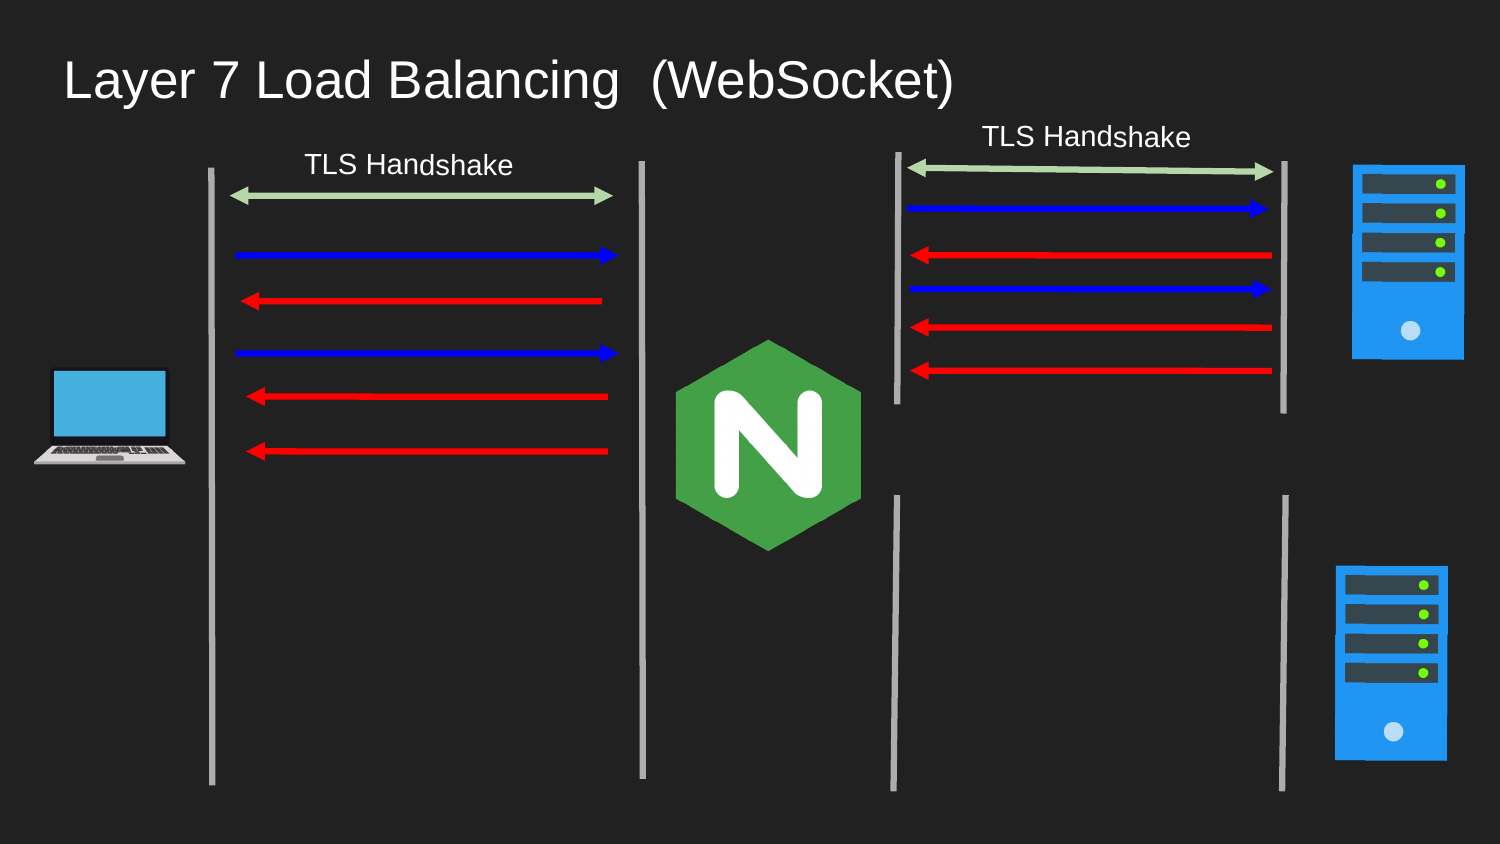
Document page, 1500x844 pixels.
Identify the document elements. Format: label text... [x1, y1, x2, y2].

title Layer 7 Load Balancing (WebSocket) [48, 30, 1336, 125]
picture [651, 327, 885, 561]
text_box TLS Handshake [289, 130, 587, 181]
picture [1286, 554, 1500, 772]
picture [22, 329, 197, 503]
picture [1299, 153, 1500, 371]
text_box TLS Handshake [966, 102, 1265, 153]
